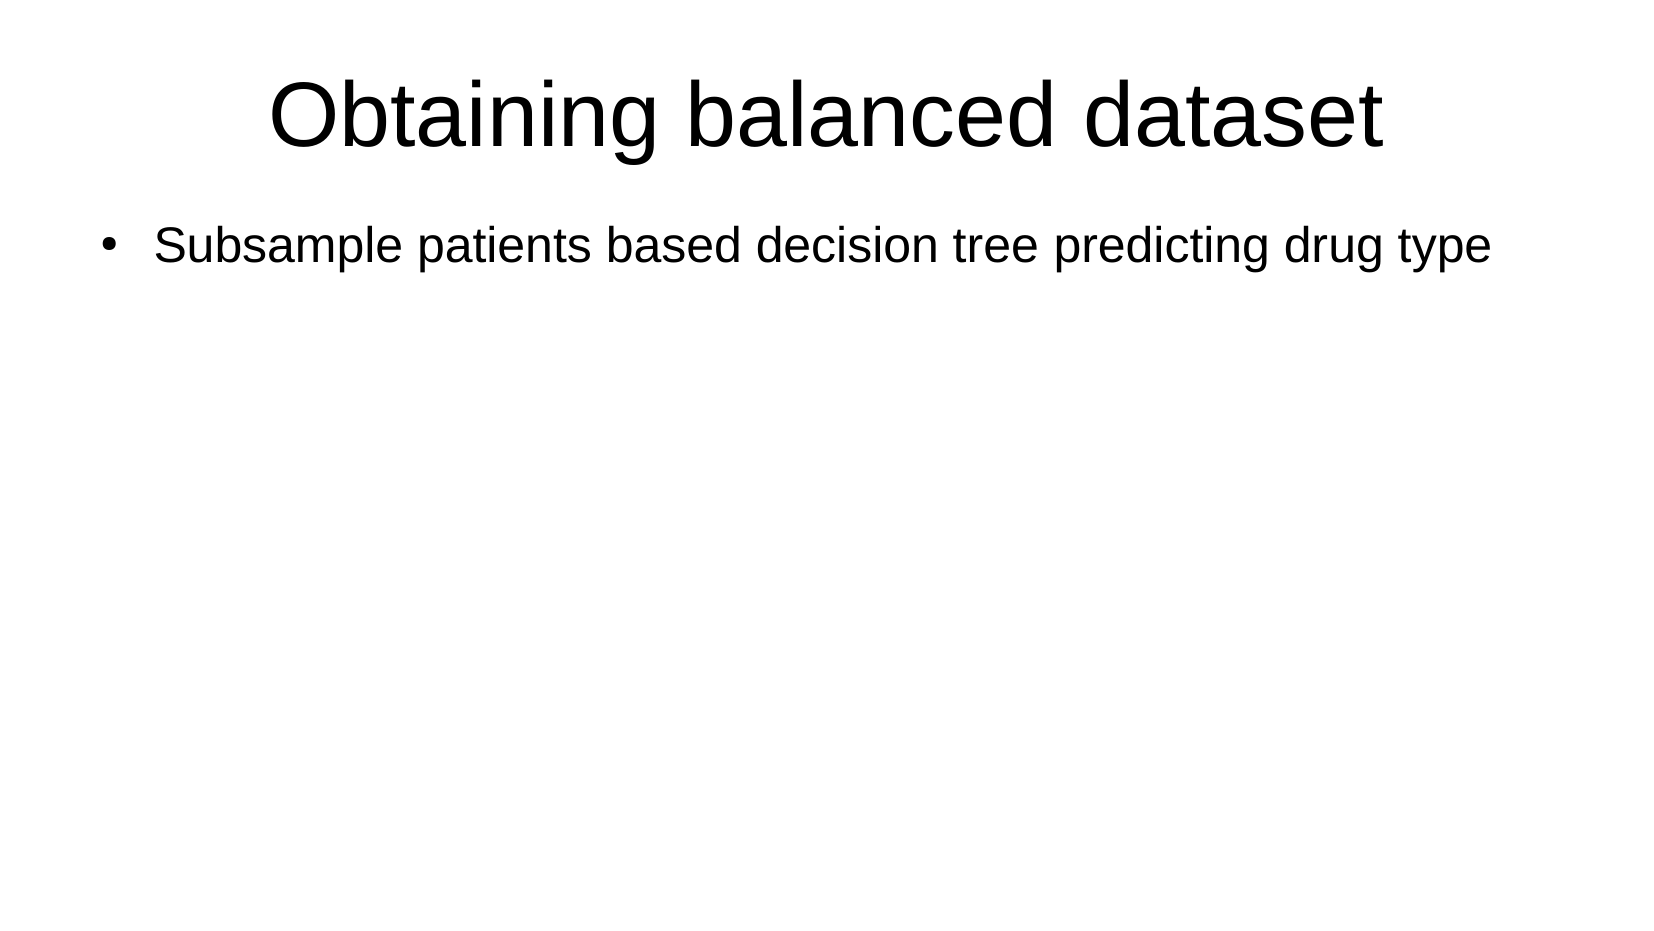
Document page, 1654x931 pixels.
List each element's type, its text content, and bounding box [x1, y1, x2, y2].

title Obtaining balanced dataset [82, 37, 1571, 193]
list Subsample patients based decision tree predicting drug type [82, 217, 1536, 758]
